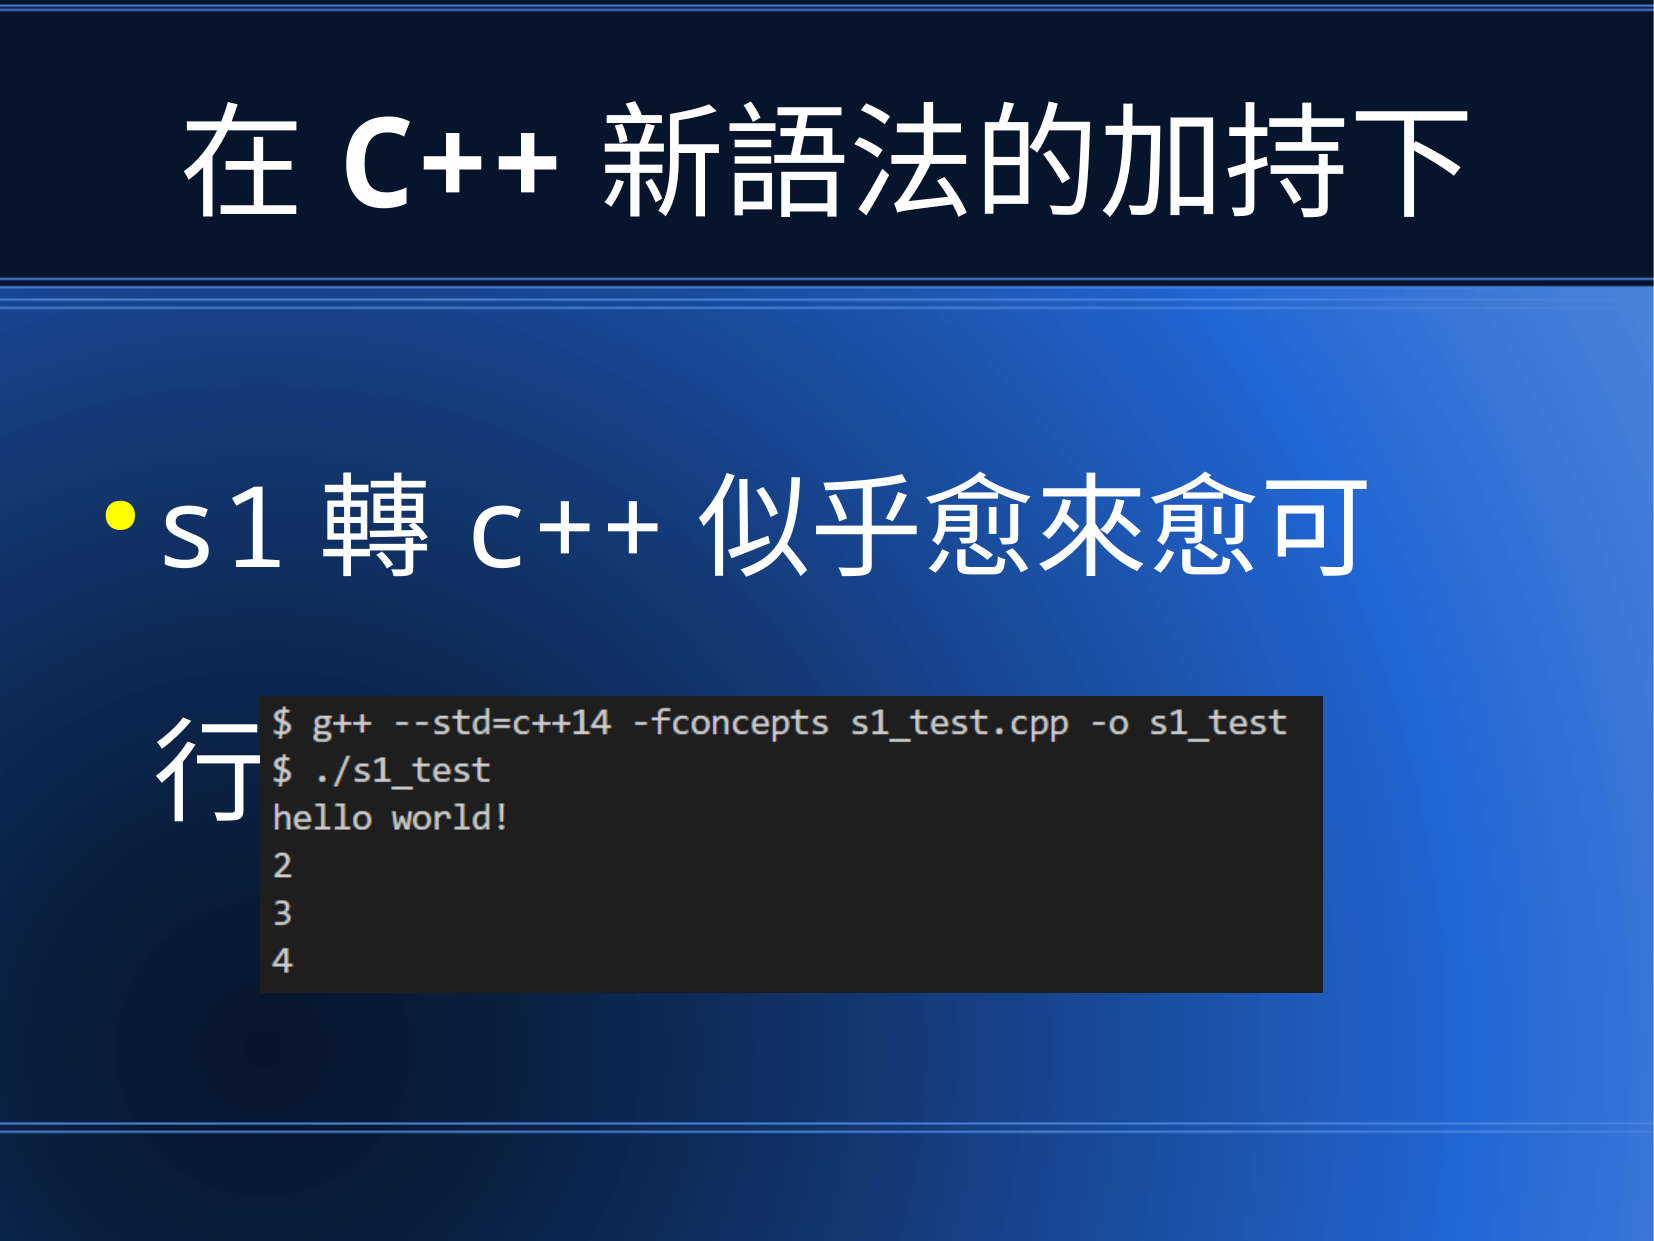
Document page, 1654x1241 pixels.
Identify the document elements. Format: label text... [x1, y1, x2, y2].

title 在C++新語法的加持下 [82, 49, 1571, 257]
picture [260, 696, 1323, 993]
picture [0, 0, 1654, 1241]
list s1轉c++似乎愈來愈可行！ [82, 355, 1571, 1241]
